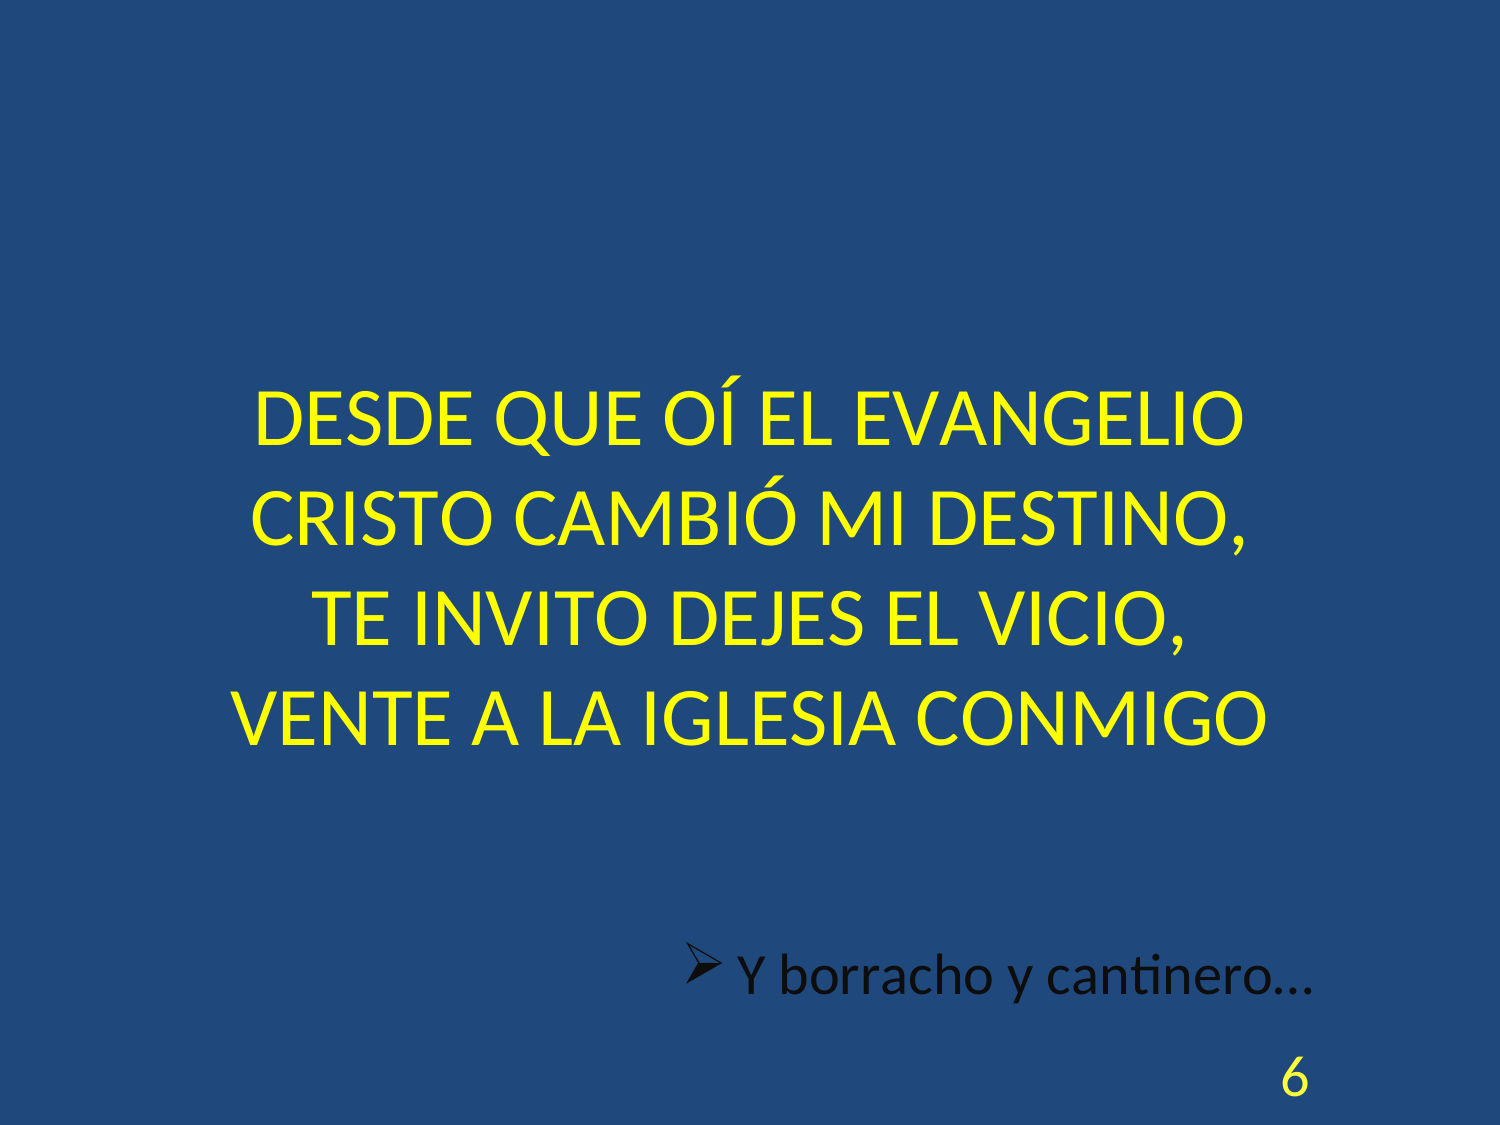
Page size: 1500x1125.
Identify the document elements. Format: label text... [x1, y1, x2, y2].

text_box <número> [974, 1042, 1325, 1103]
text_box Y borracho y cantinero… [616, 928, 1329, 1012]
title DESDE QUE OÍ EL EVANGELIO CRISTO CAMBIÓ MI DESTINO, TE INVITO DEJES EL VICIO, VENTE A LA IGLESIA CONMIGO [75, 468, 1426, 657]
